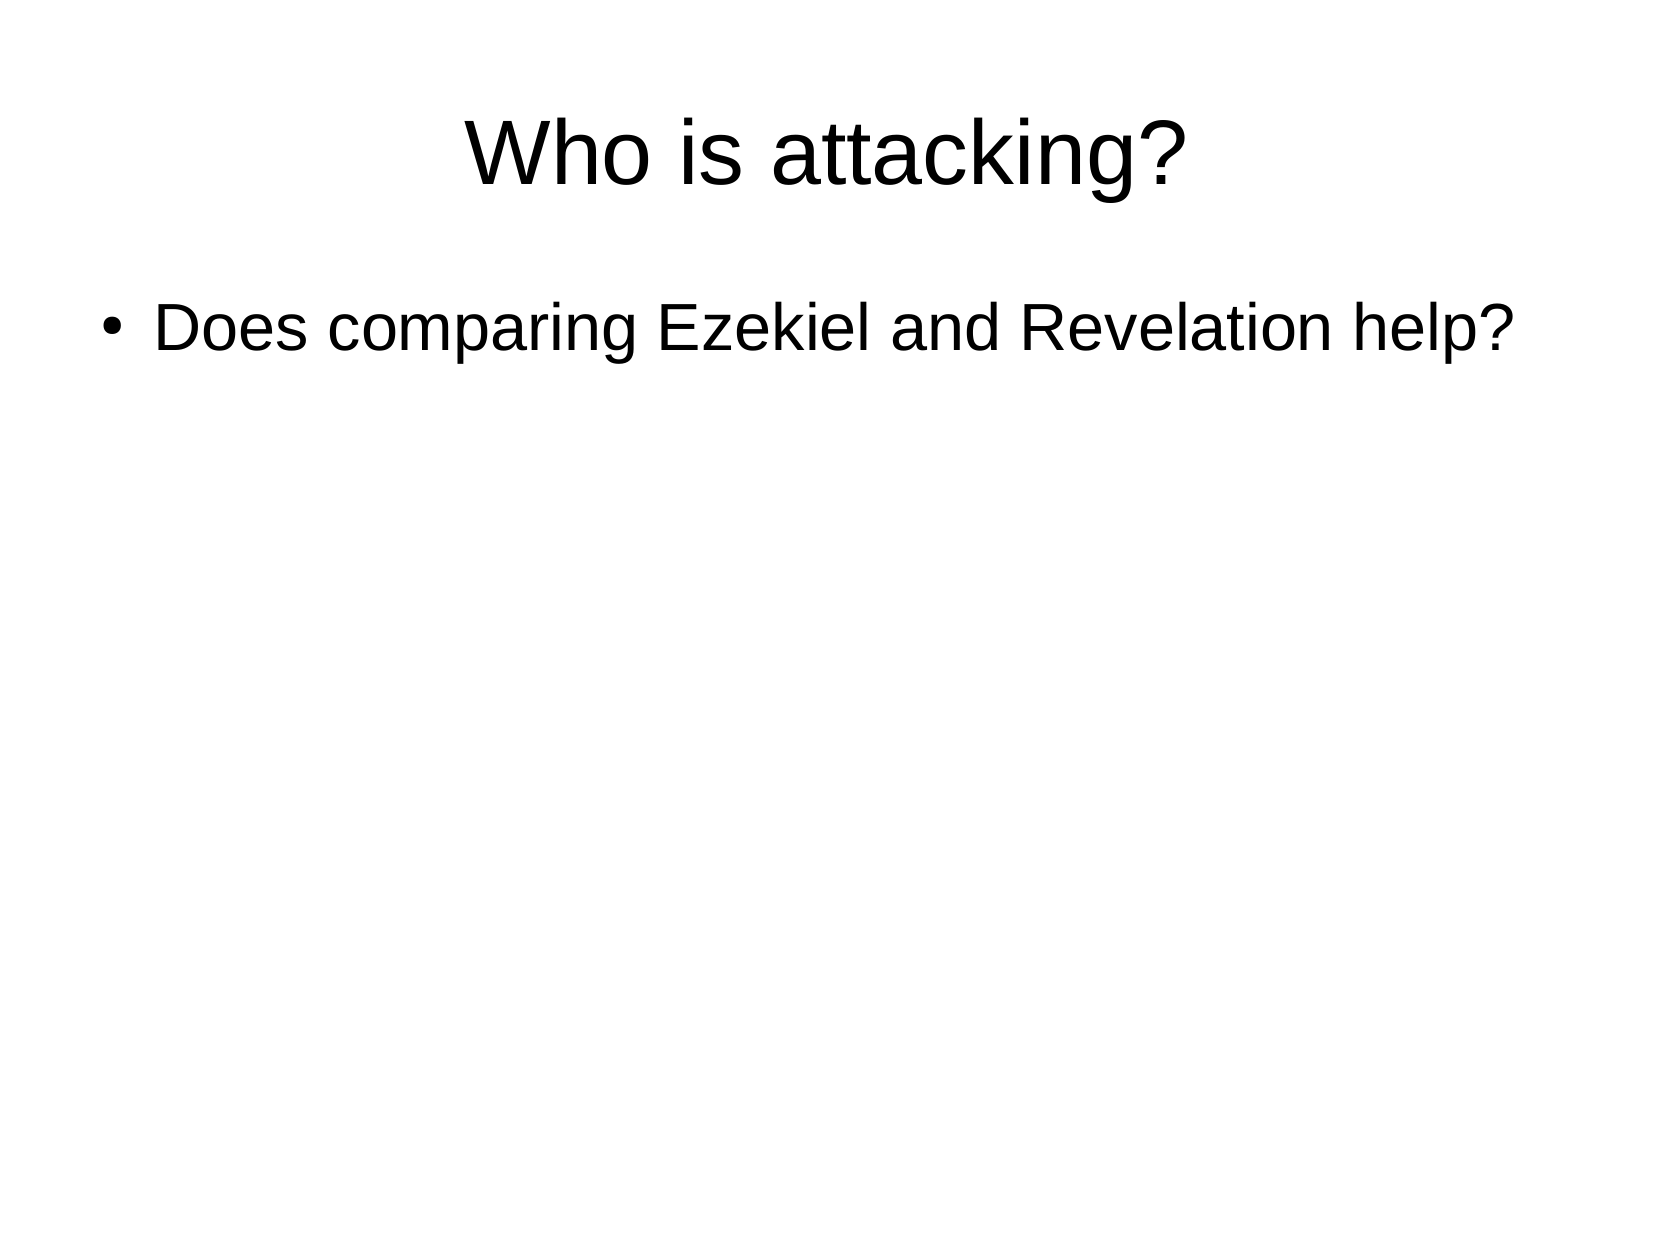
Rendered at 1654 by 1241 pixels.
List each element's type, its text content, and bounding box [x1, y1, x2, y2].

list Does comparing Ezekiel and Revelation help? [82, 290, 1571, 1109]
title Who is attacking? [82, 49, 1571, 257]
